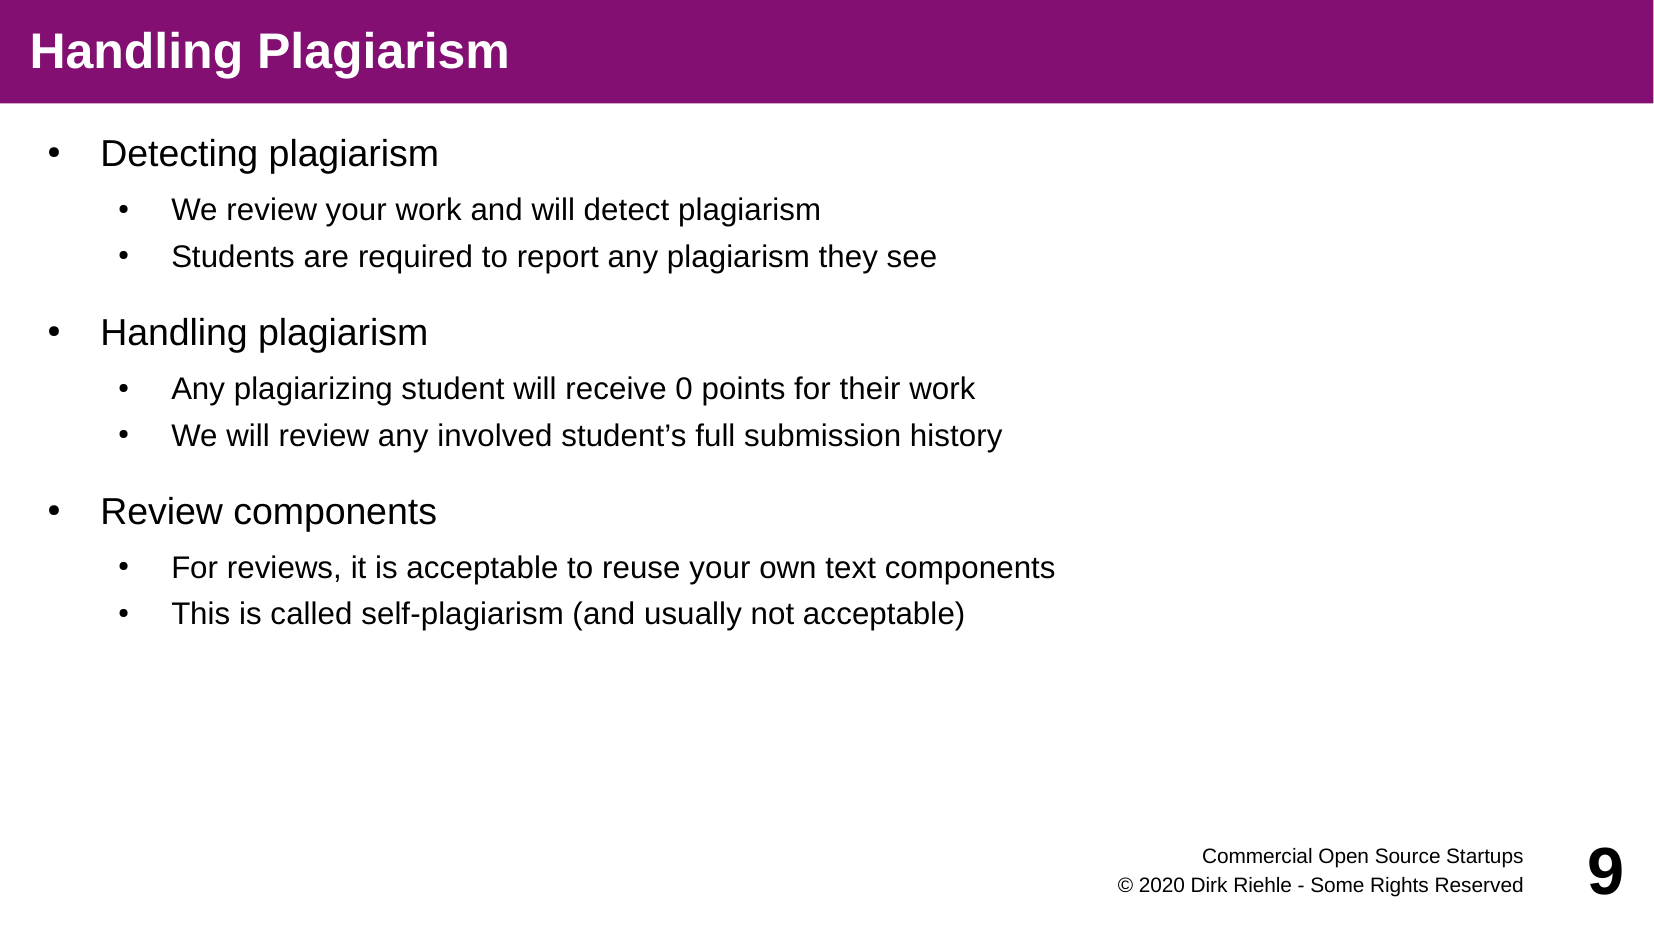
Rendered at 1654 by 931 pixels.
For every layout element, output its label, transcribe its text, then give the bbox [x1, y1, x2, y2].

list Detecting plagiarism We review your work and will detect plagiarism Students are required to report any plagiarism they see Handling plagiarism Any plagiarizing student will receive 0 points for their work We will review any involved student’s full submission history Review components For reviews, it is acceptable to reuse your own text components This is called self-plagiarism (and usually not acceptable) [29, 132, 1625, 813]
title Handling Plagiarism [0, 0, 1654, 104]
